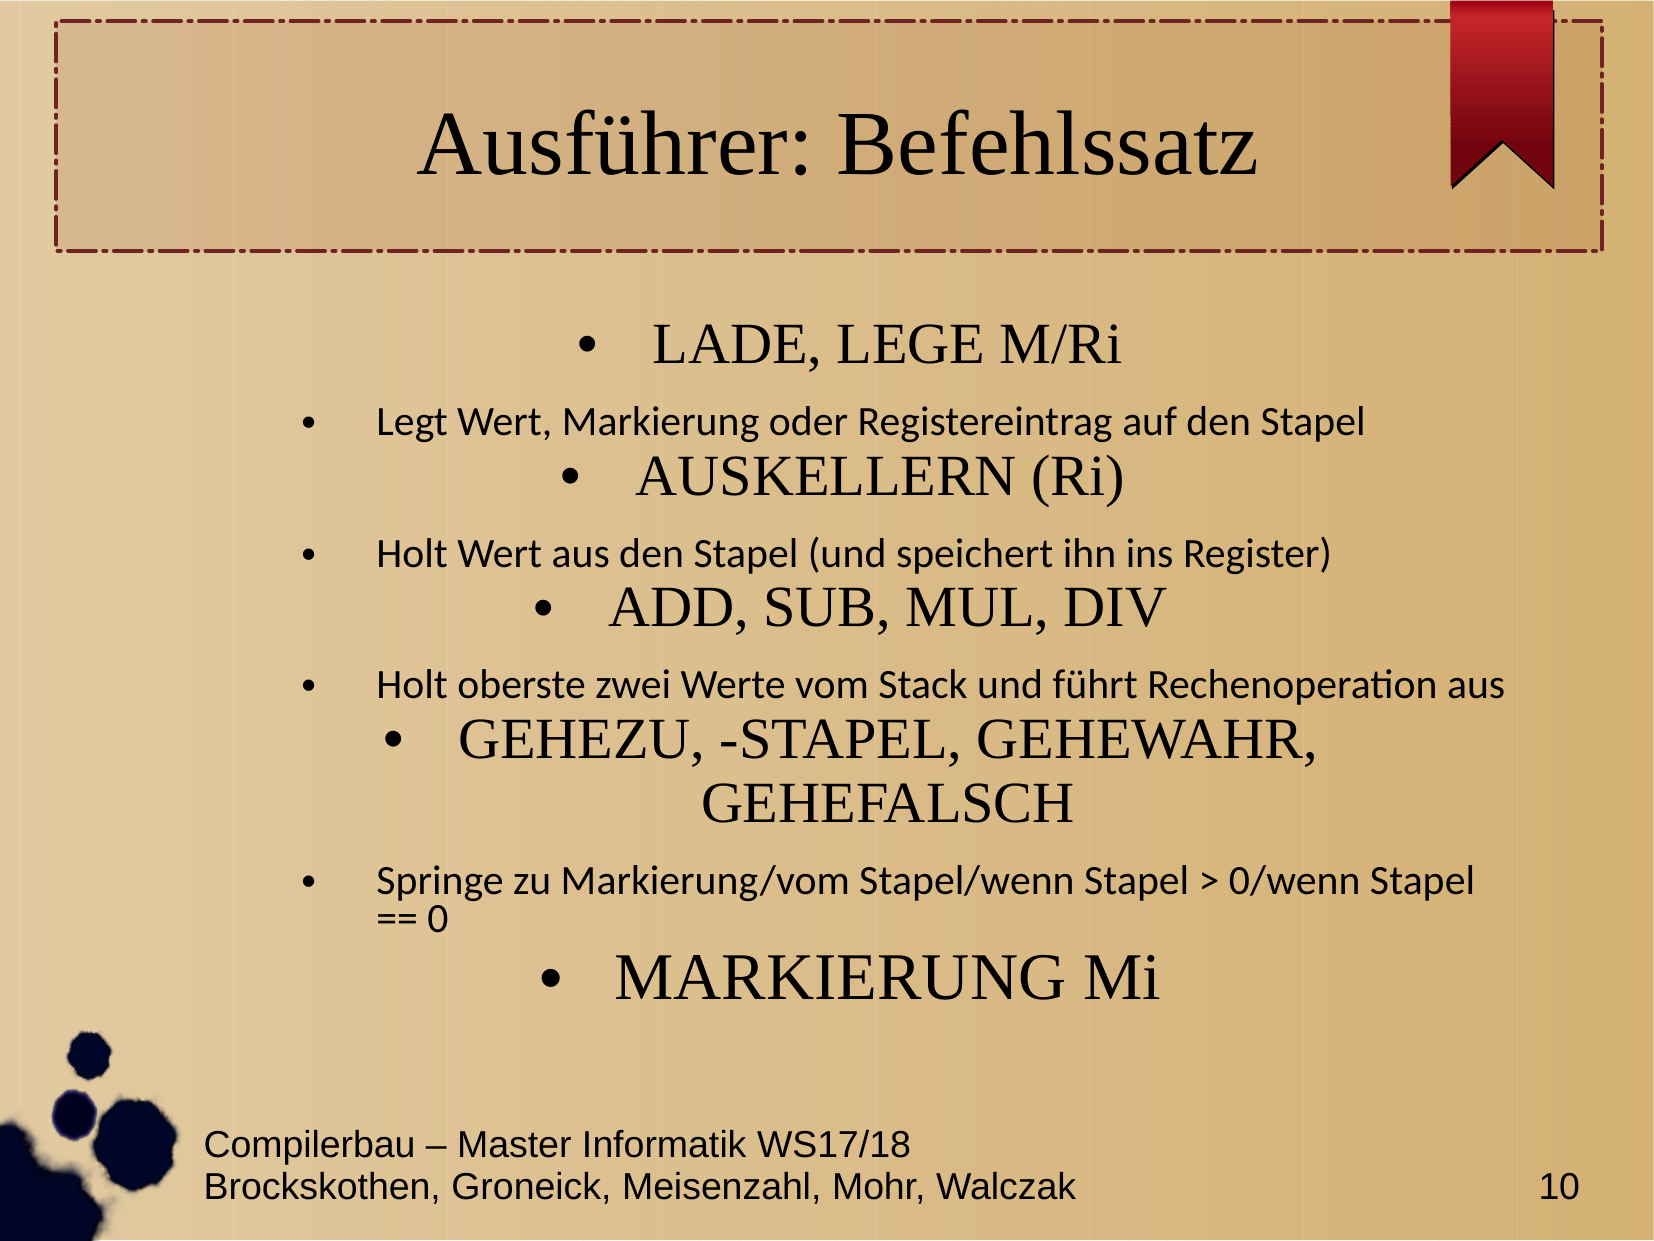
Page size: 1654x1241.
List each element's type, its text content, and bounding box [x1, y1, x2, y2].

subtitle LADE, LEGE M/Ri Legt Wert, Markierung oder Registereintrag auf den Stapel AUSKELLERN (Ri) Holt Wert aus den Stapel (und speichert ihn ins Register) ADD, SUB, MUL, DIV Holt oberste zwei Werte vom Stack und führt Rechenoperation aus GEHEZU, -STAPEL, GEHEWAHR, GEHEFALSCH Springe zu Markierung/vom Stapel/wenn Stapel > 0/wenn Stapel == 0 MARKIERUNG Mi [188, 200, 1512, 1229]
title Ausführer: Befehlssatz [82, 47, 1595, 229]
